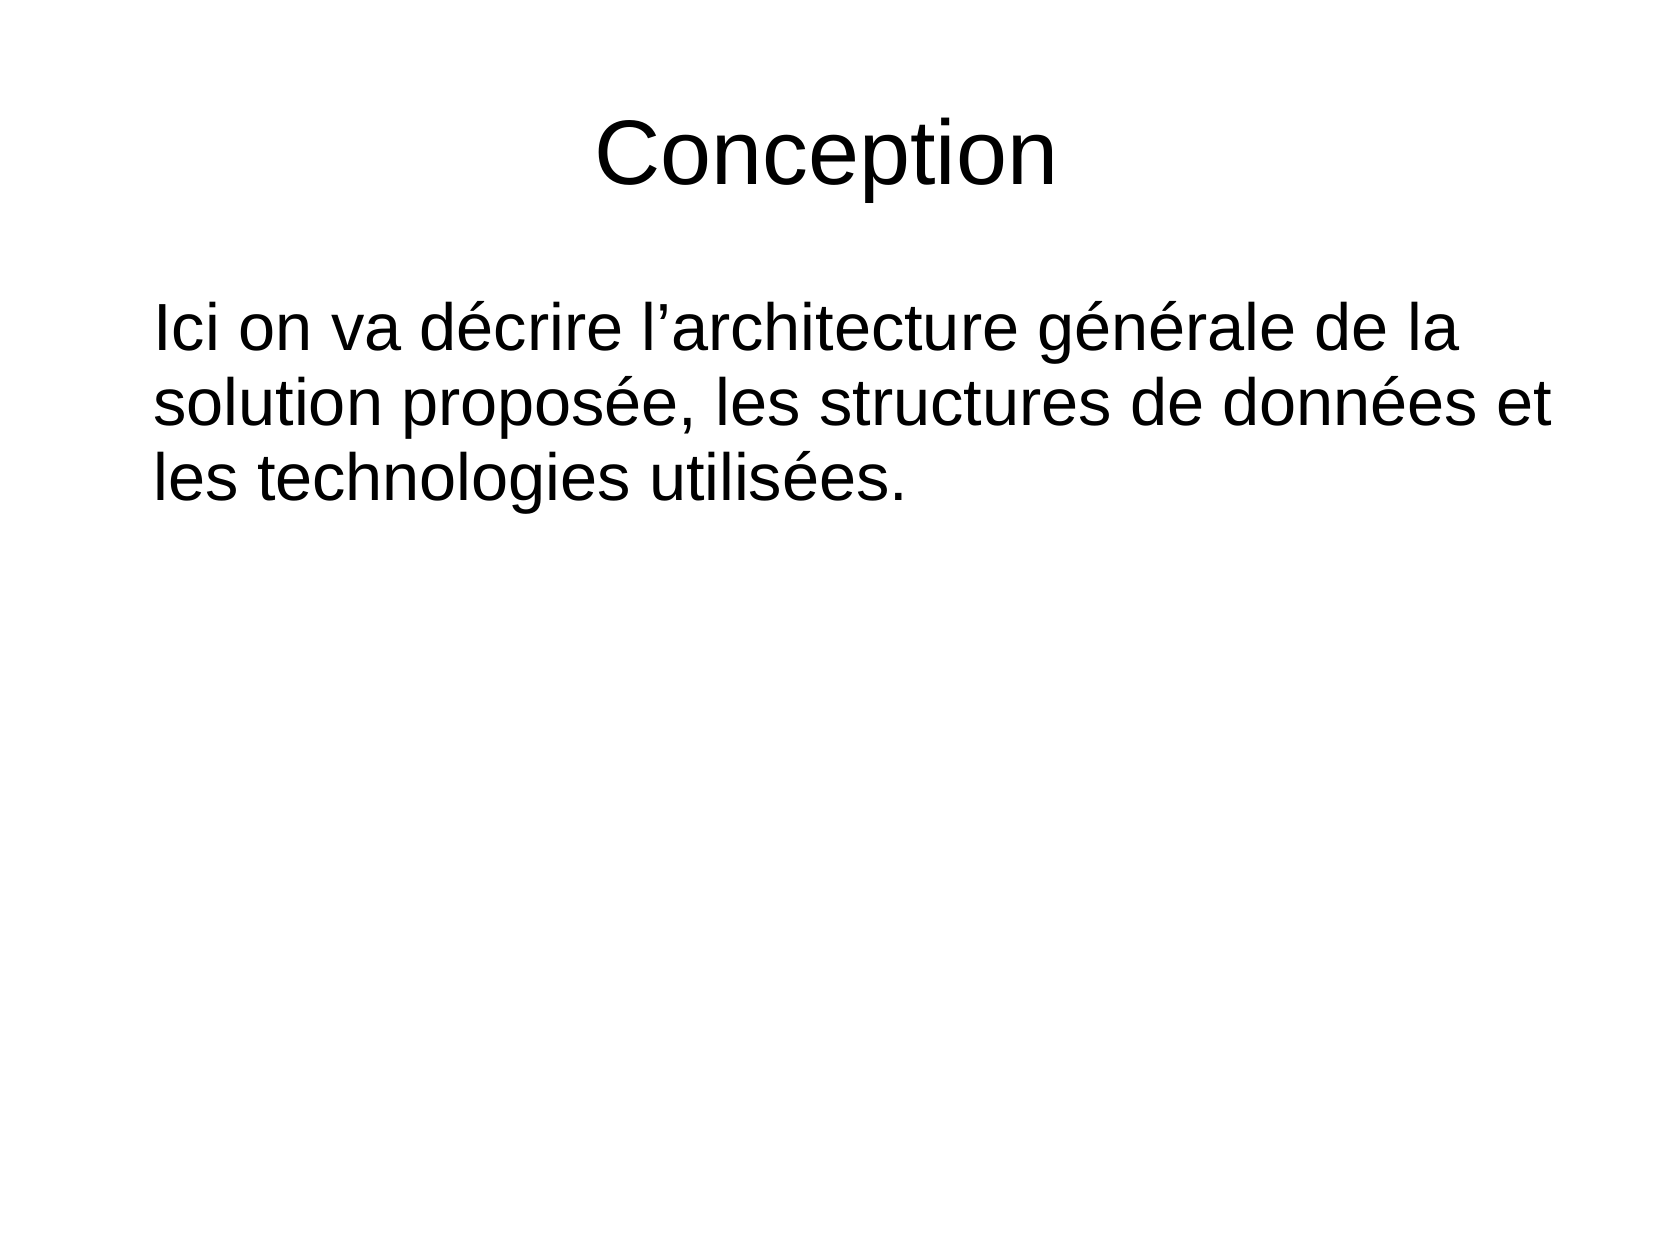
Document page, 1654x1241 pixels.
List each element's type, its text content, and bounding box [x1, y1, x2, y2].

list Ici on va décrire l’architecture générale de la solution proposée, les structures de données et les technologies utilisées. [82, 290, 1571, 1010]
title Conception [82, 49, 1571, 257]
